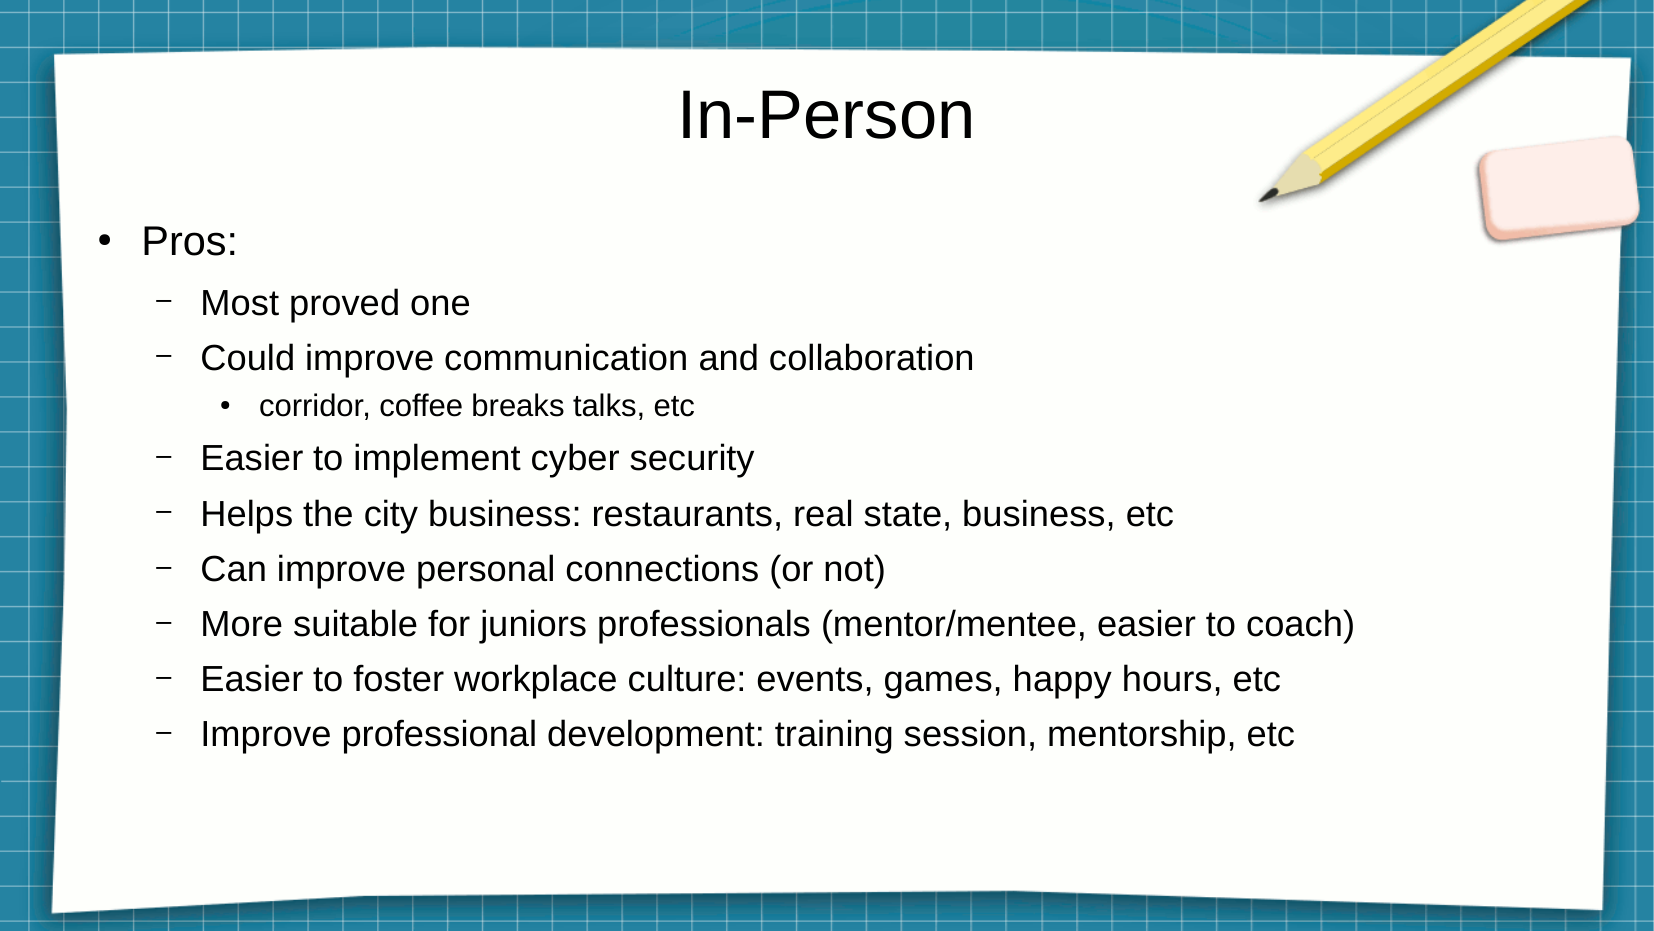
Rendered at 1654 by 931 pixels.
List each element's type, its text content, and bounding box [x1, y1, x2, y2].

title In-Person [82, 37, 1571, 193]
picture [0, 0, 1654, 931]
list Pros: Most proved one Could improve communication and collaboration corridor, coffee breaks talks, etc Easier to implement cyber security Helps the city business: restaurants, real state, business, etc Can improve personal connections (or not) More suitable for juniors professionals (mentor/mentee, easier to coach) Easier to foster workplace culture: events, games, happy hours, etc Improve professional development: training session, mentorship, etc [82, 217, 1571, 758]
